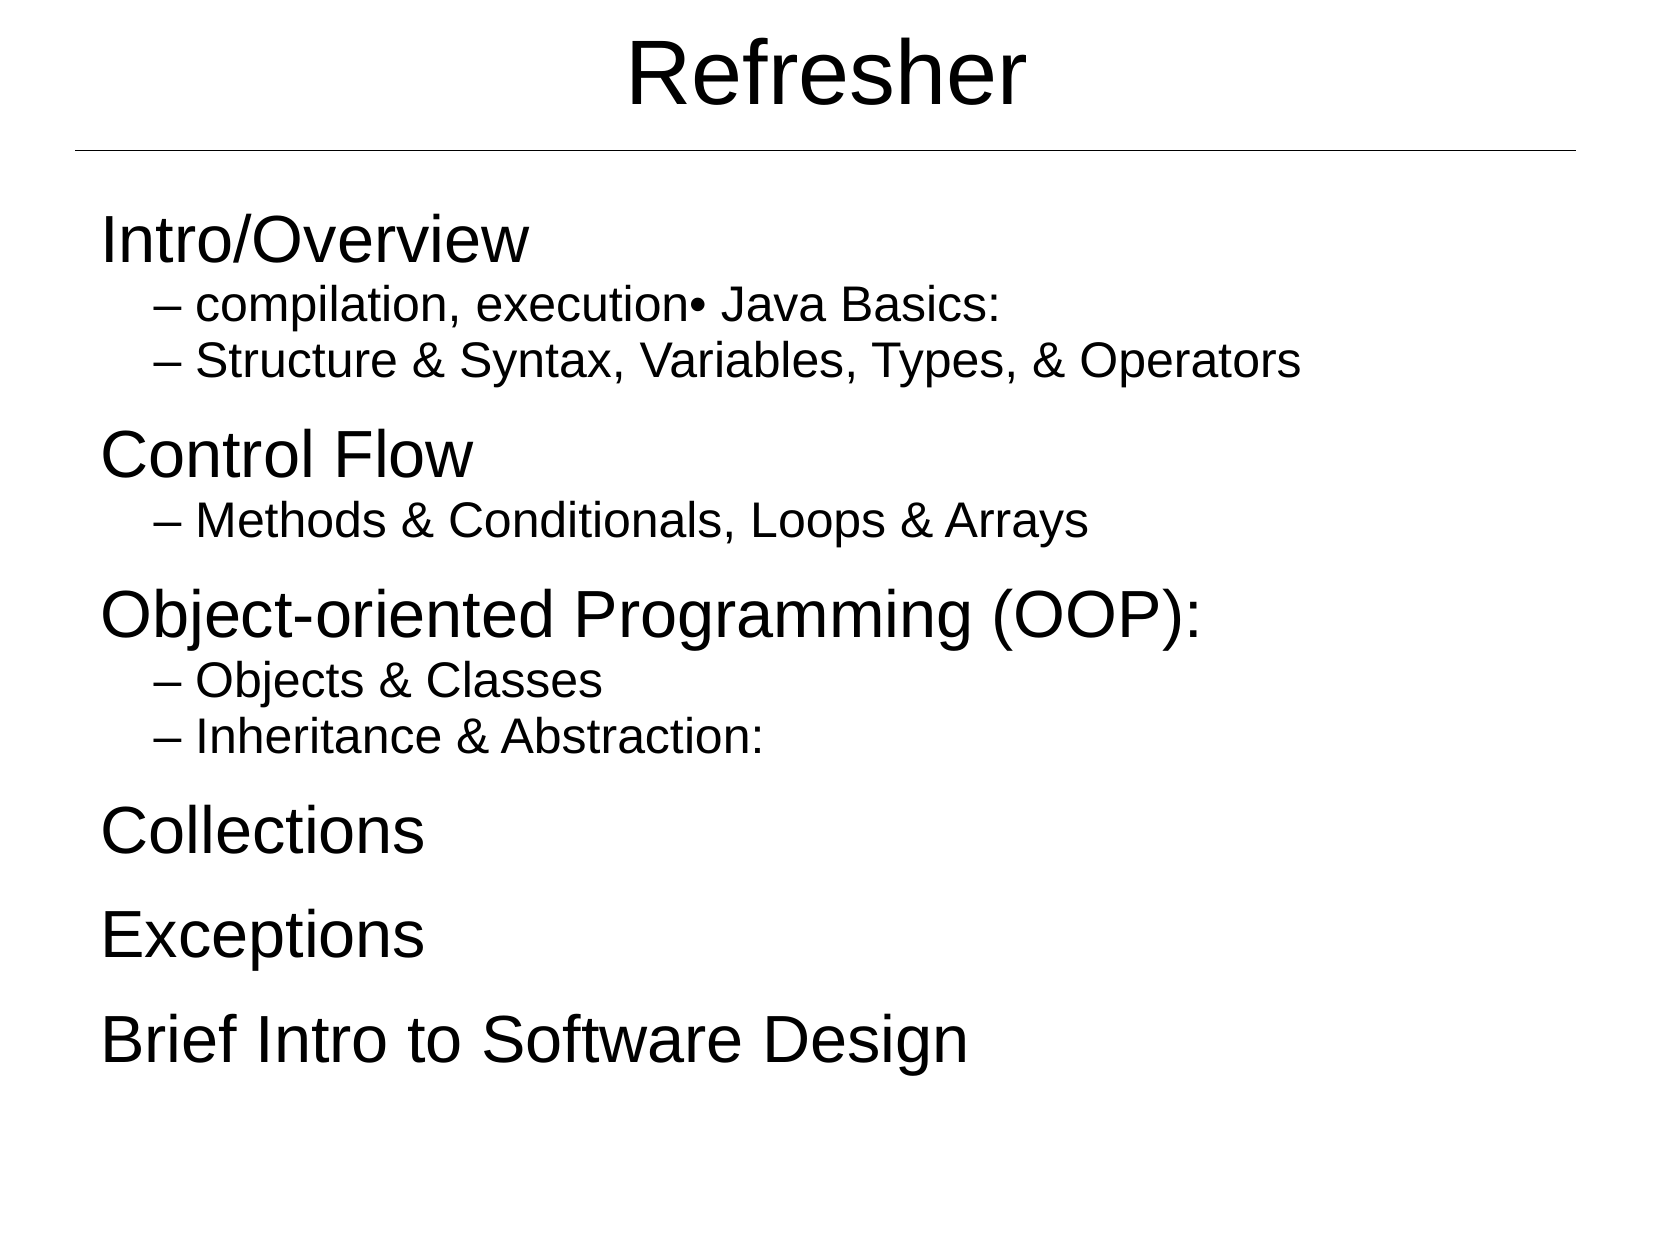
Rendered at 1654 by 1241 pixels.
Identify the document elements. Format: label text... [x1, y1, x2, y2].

list Intro/Overview – compilation, execution• Java Basics: – Structure & Syntax, Variables, Types, & Operators Control Flow – Methods & Conditionals, Loops & Arrays Object-oriented Programming (OOP): – Objects & Classes – Inheritance & Abstraction: Collections Exceptions Brief Intro to Software Design [82, 201, 1571, 1180]
title Refresher [82, 0, 1571, 151]
